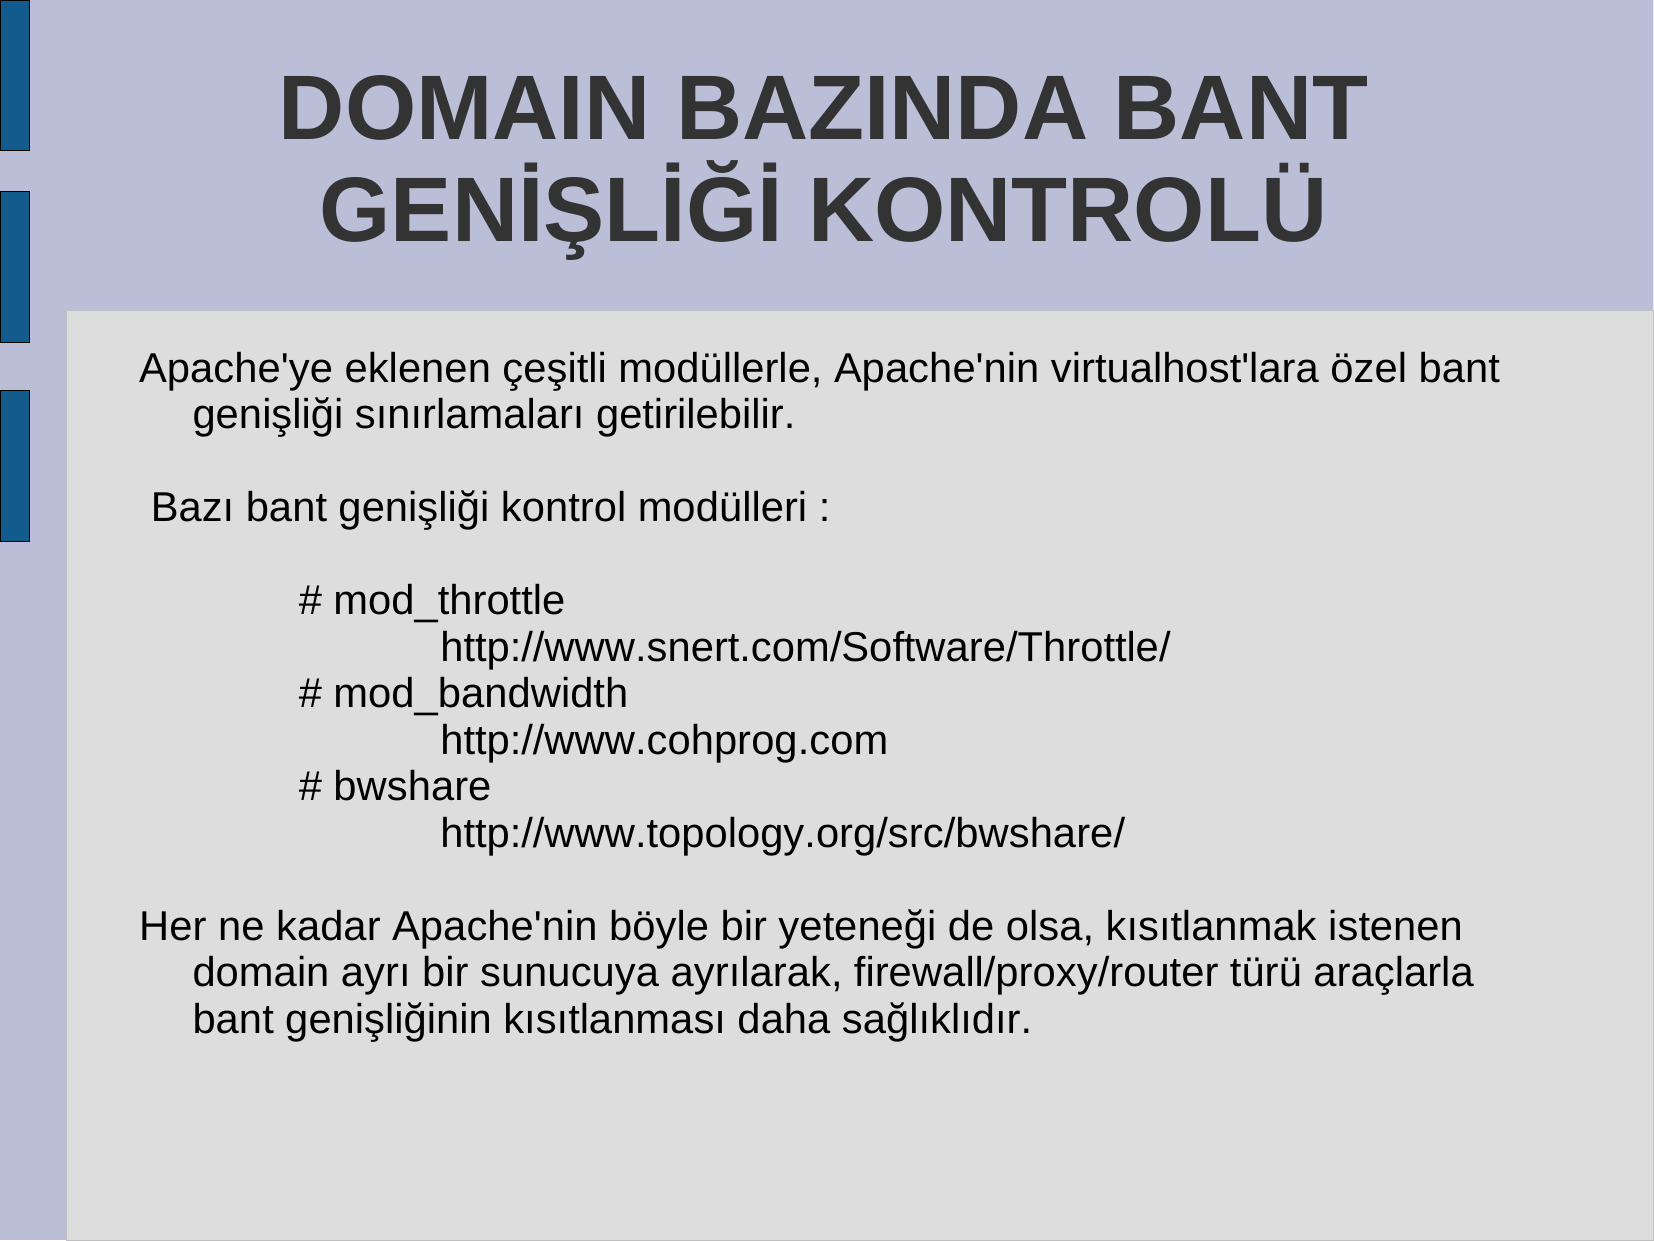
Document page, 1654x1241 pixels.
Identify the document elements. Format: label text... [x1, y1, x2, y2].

list Apache'ye eklenen çeşitli modüllerle, Apache'nin virtualhost'lara özel bant genişliği sınırlamaları getirilebilir. Bazı bant genişliği kontrol modülleri : # mod_throttle http://www.snert.com/Software/Throttle/ # mod_bandwidth http://www.cohprog.com # bwshare http://www.topology.org/src/bwshare/ Her ne kadar Apache'nin böyle bir yeteneği de olsa, kısıtlanmak istenen domain ayrı bir sunucuya ayrılarak, firewall/proxy/router türü araçlarla bant genişliğinin kısıtlanması daha sağlıklıdır. [121, 344, 1534, 1127]
title DOMAIN BAZINDA BANT GENİŞLİĞİ KONTROLÜ [118, 51, 1531, 266]
